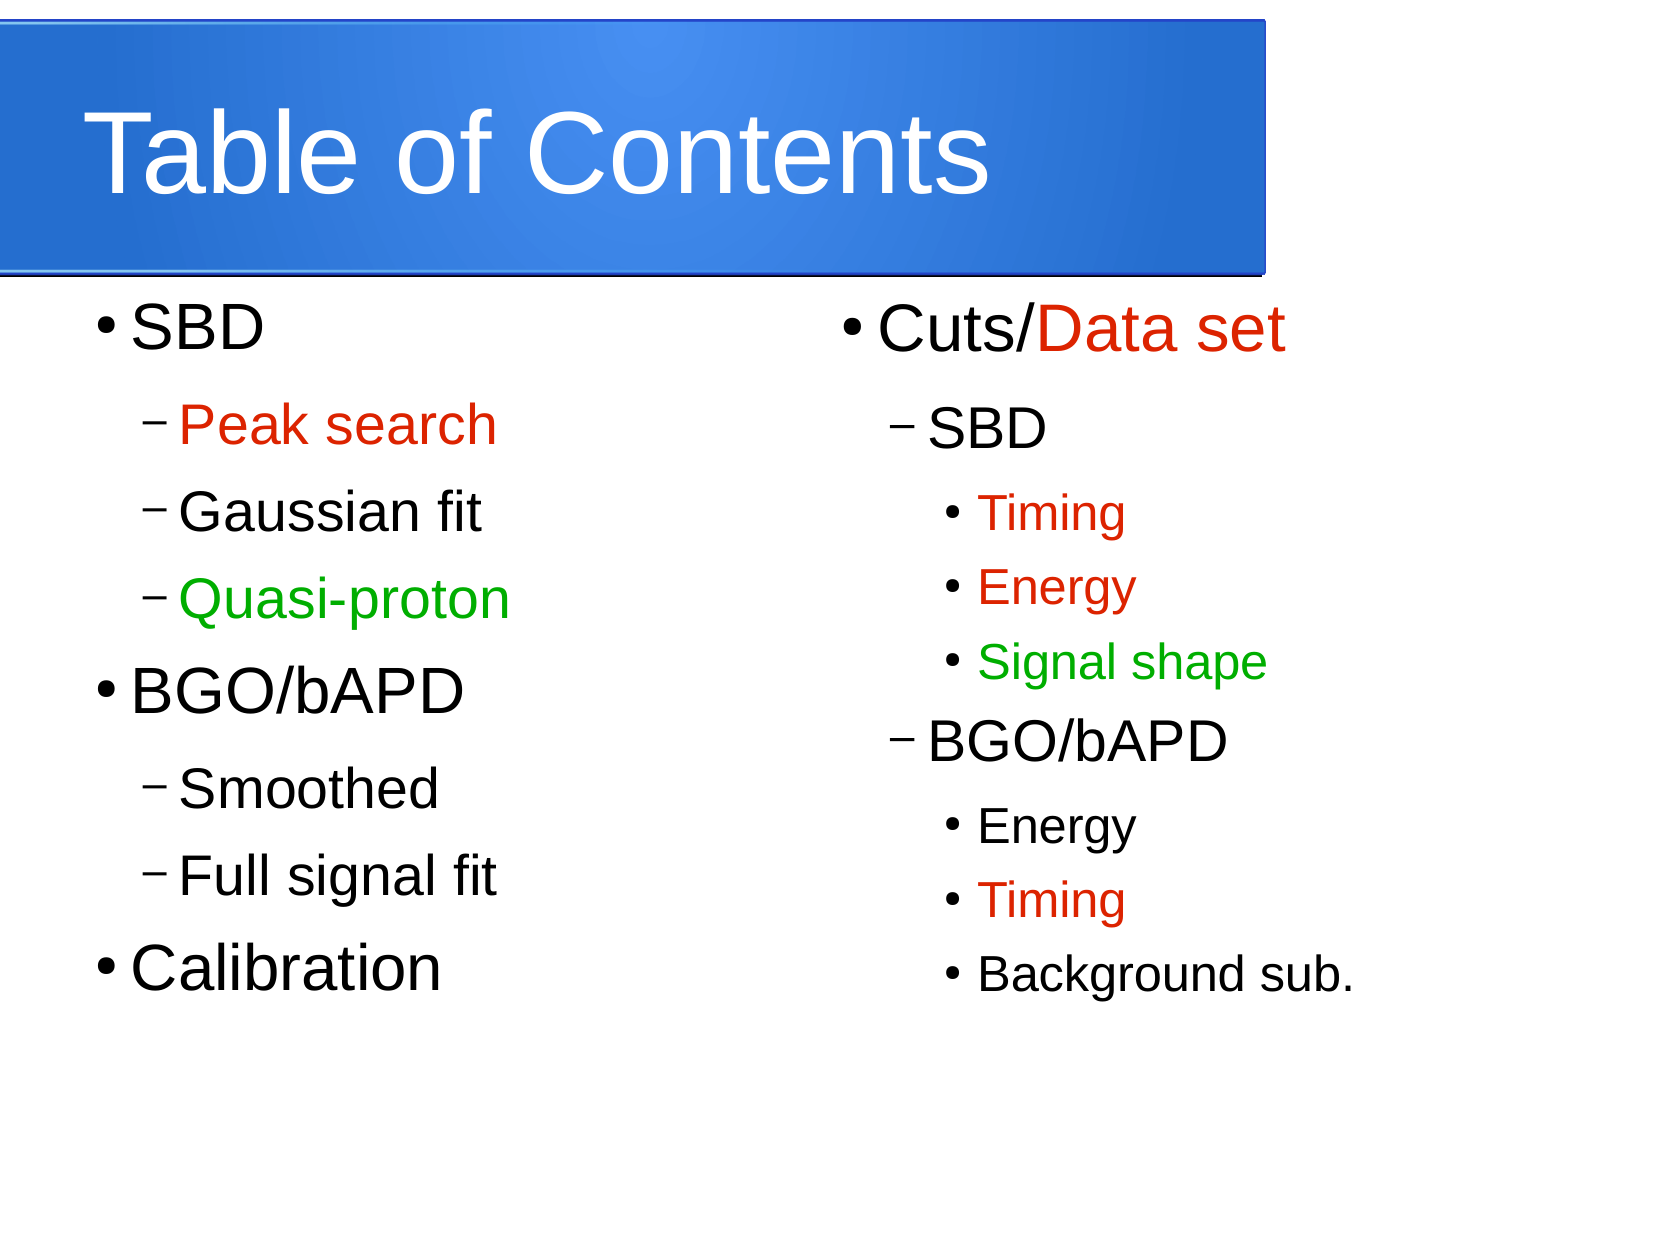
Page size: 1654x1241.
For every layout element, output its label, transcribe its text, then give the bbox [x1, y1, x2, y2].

list Cuts/Data set SBD Timing Energy Signal shape BGO/bAPD Energy Timing Background sub. [828, 290, 1539, 1010]
list SBD Peak search Gaussian fit Quasi-proton BGO/bAPD Smoothed Full signal fit Calibration [82, 290, 793, 1010]
picture [0, 17, 1270, 282]
title Table of Contents [82, 49, 1250, 257]
